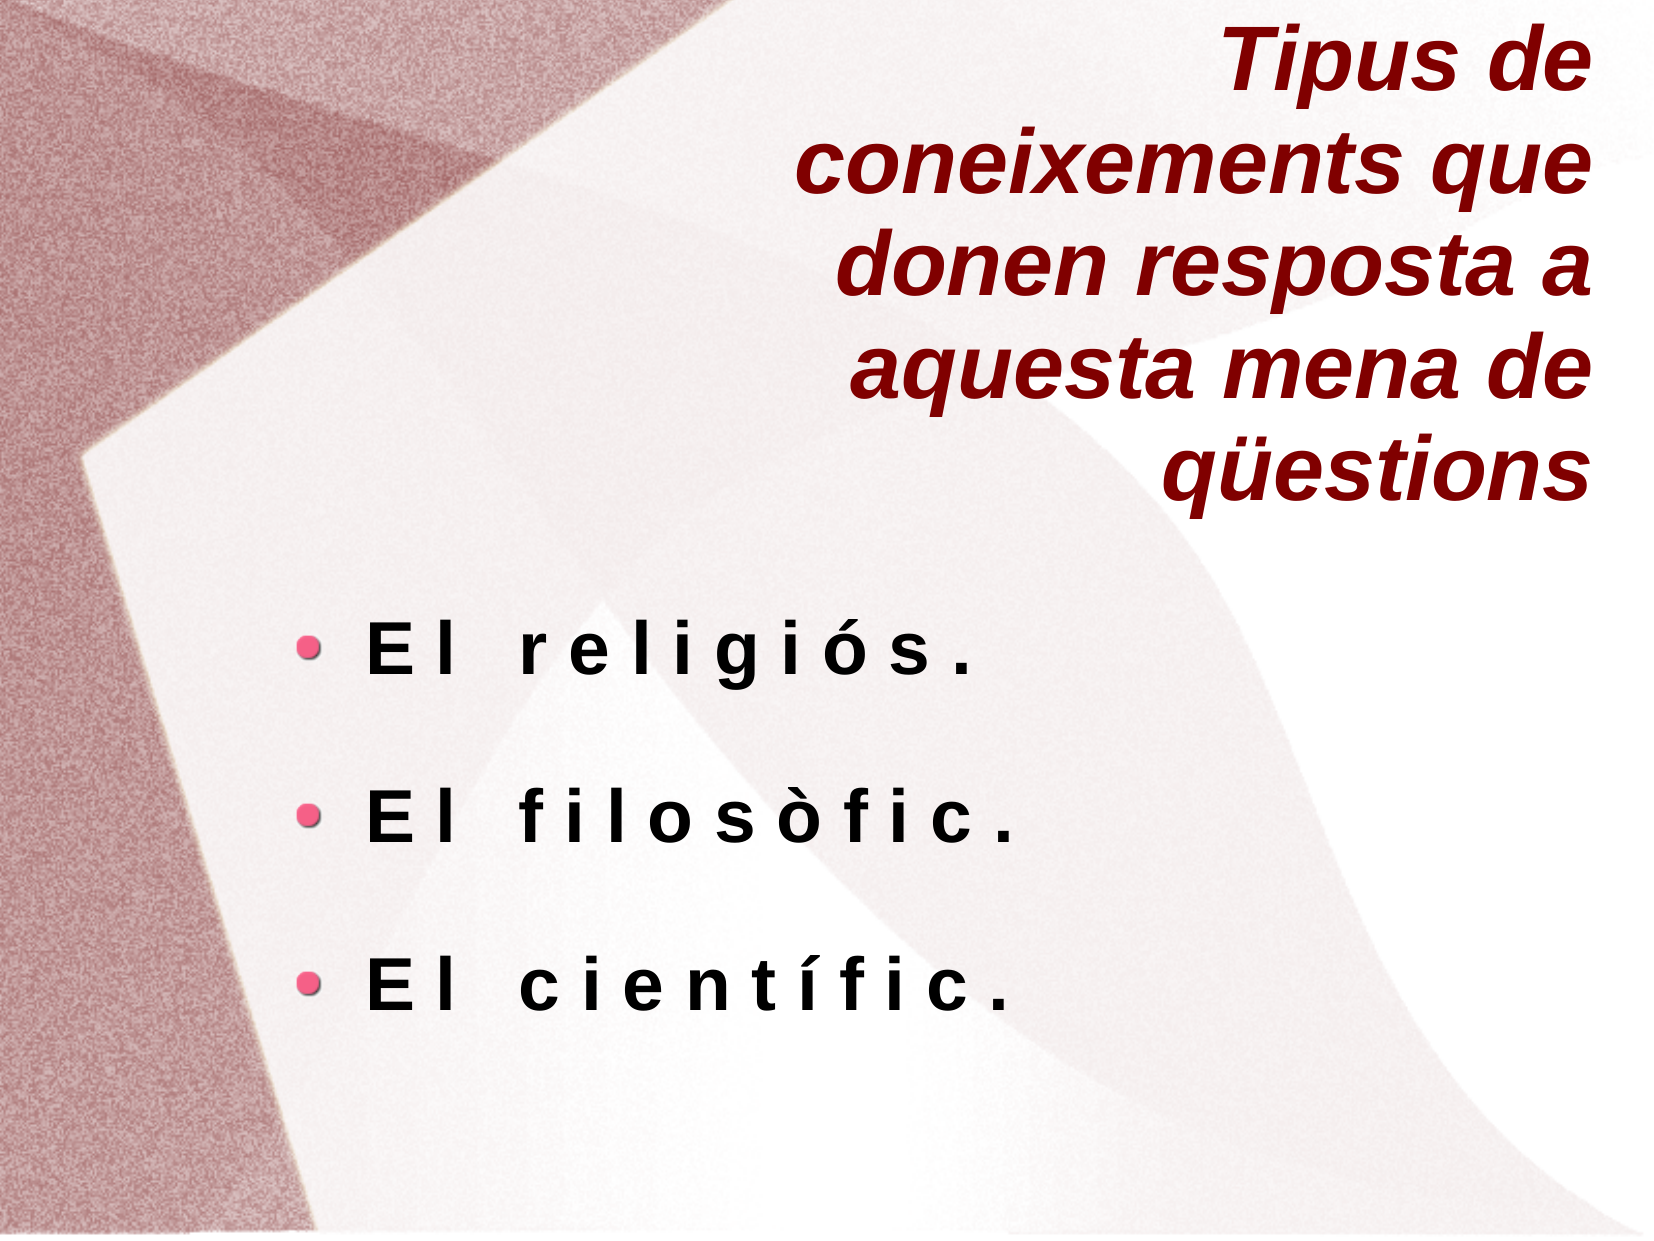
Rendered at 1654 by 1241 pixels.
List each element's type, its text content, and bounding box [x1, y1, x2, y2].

title Tipus de coneixements que donen resposta a aquesta mena de qüestions [584, 7, 1595, 354]
text_box El religiós. El filosòfic. El científic. [295, 354, 1654, 1241]
picture [0, 0, 1654, 1241]
